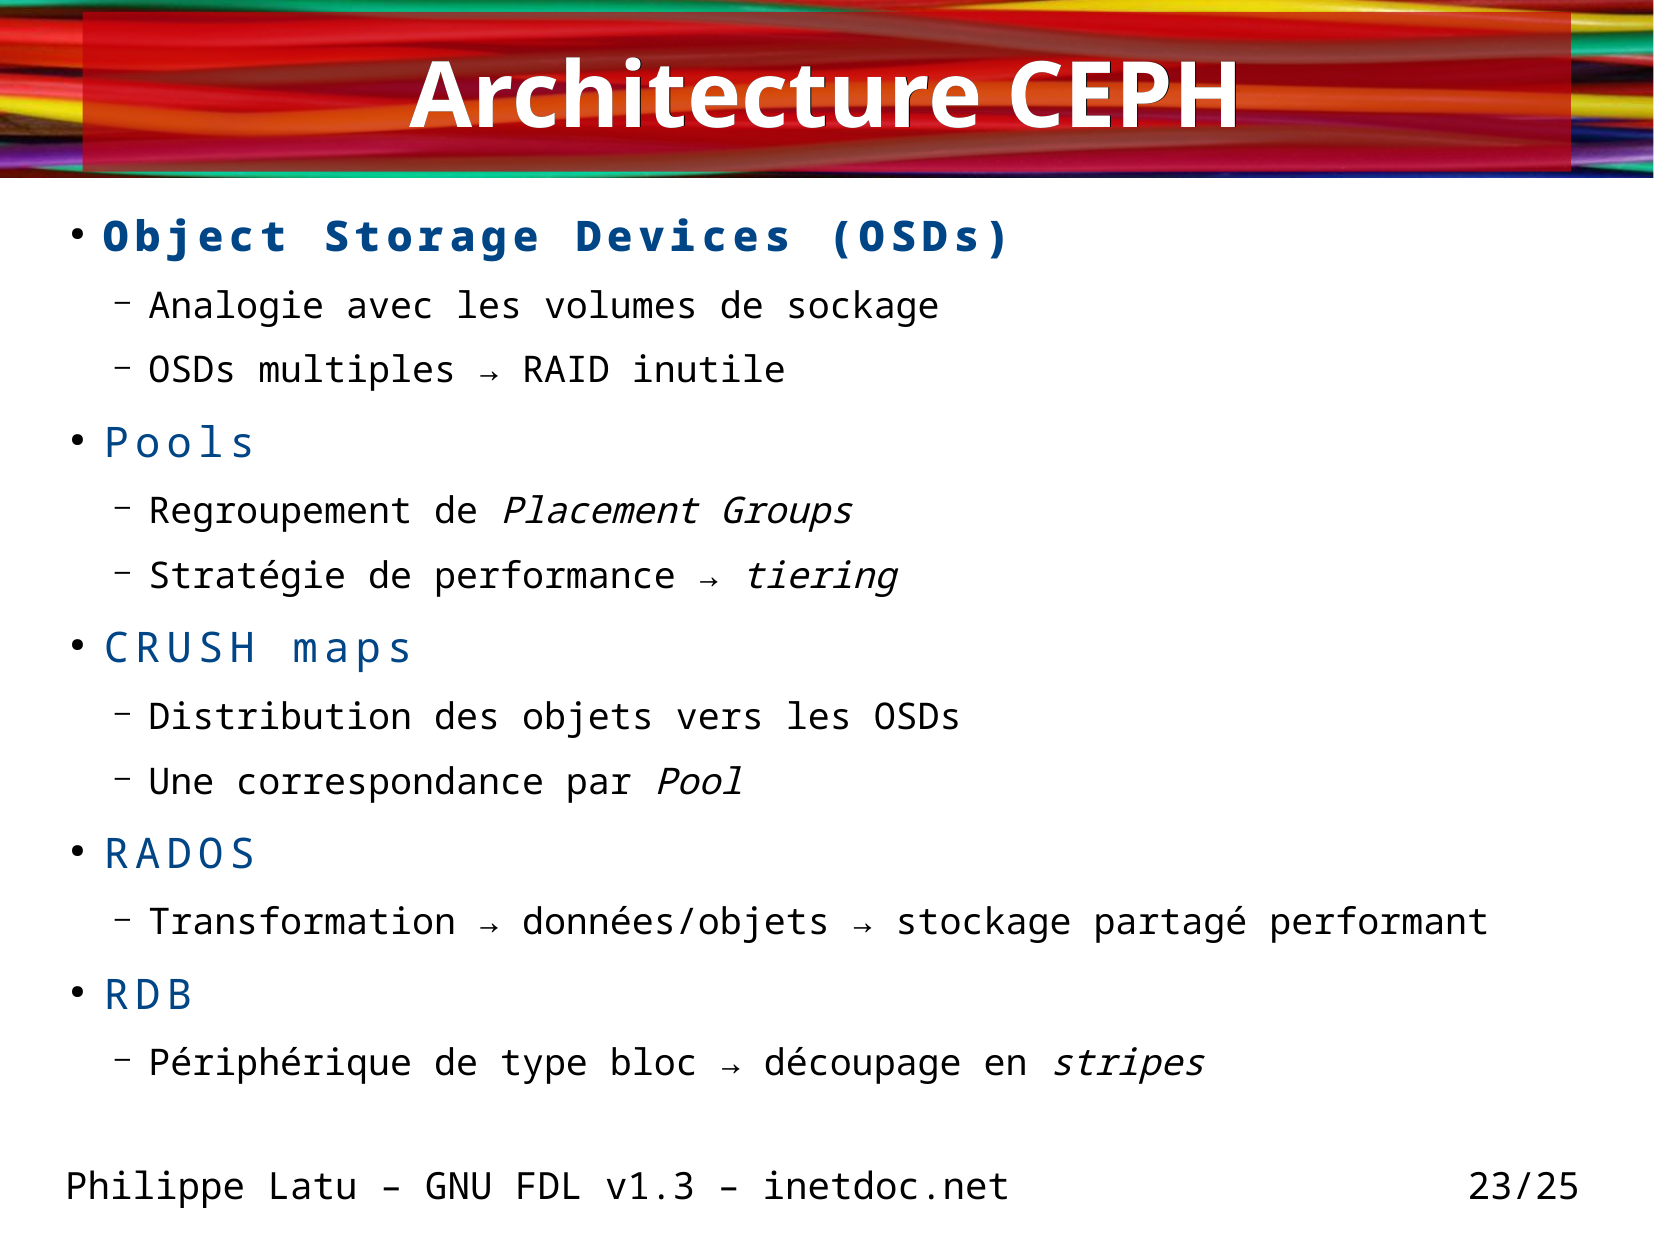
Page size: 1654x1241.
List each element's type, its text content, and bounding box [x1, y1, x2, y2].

title Architecture CEPH [82, 11, 1571, 172]
picture [0, 0, 1654, 178]
text_box Philippe Latu – GNU FDL v1.3 – inetdoc.net <numéro>/25 [59, 1133, 1595, 1237]
list Object Storage Devices (OSDs) Analogie avec les volumes de sockage OSDs multiples → RAID inutile Pools Regroupement de Placement Groups Stratégie de performance → tiering CRUSH maps Distribution des objets vers les OSDs Une correspondance par Pool RADOS Transformation → données/objets → stockage partagé performant RDB Périphérique de type bloc → découpage en stripes [59, 206, 1571, 1098]
